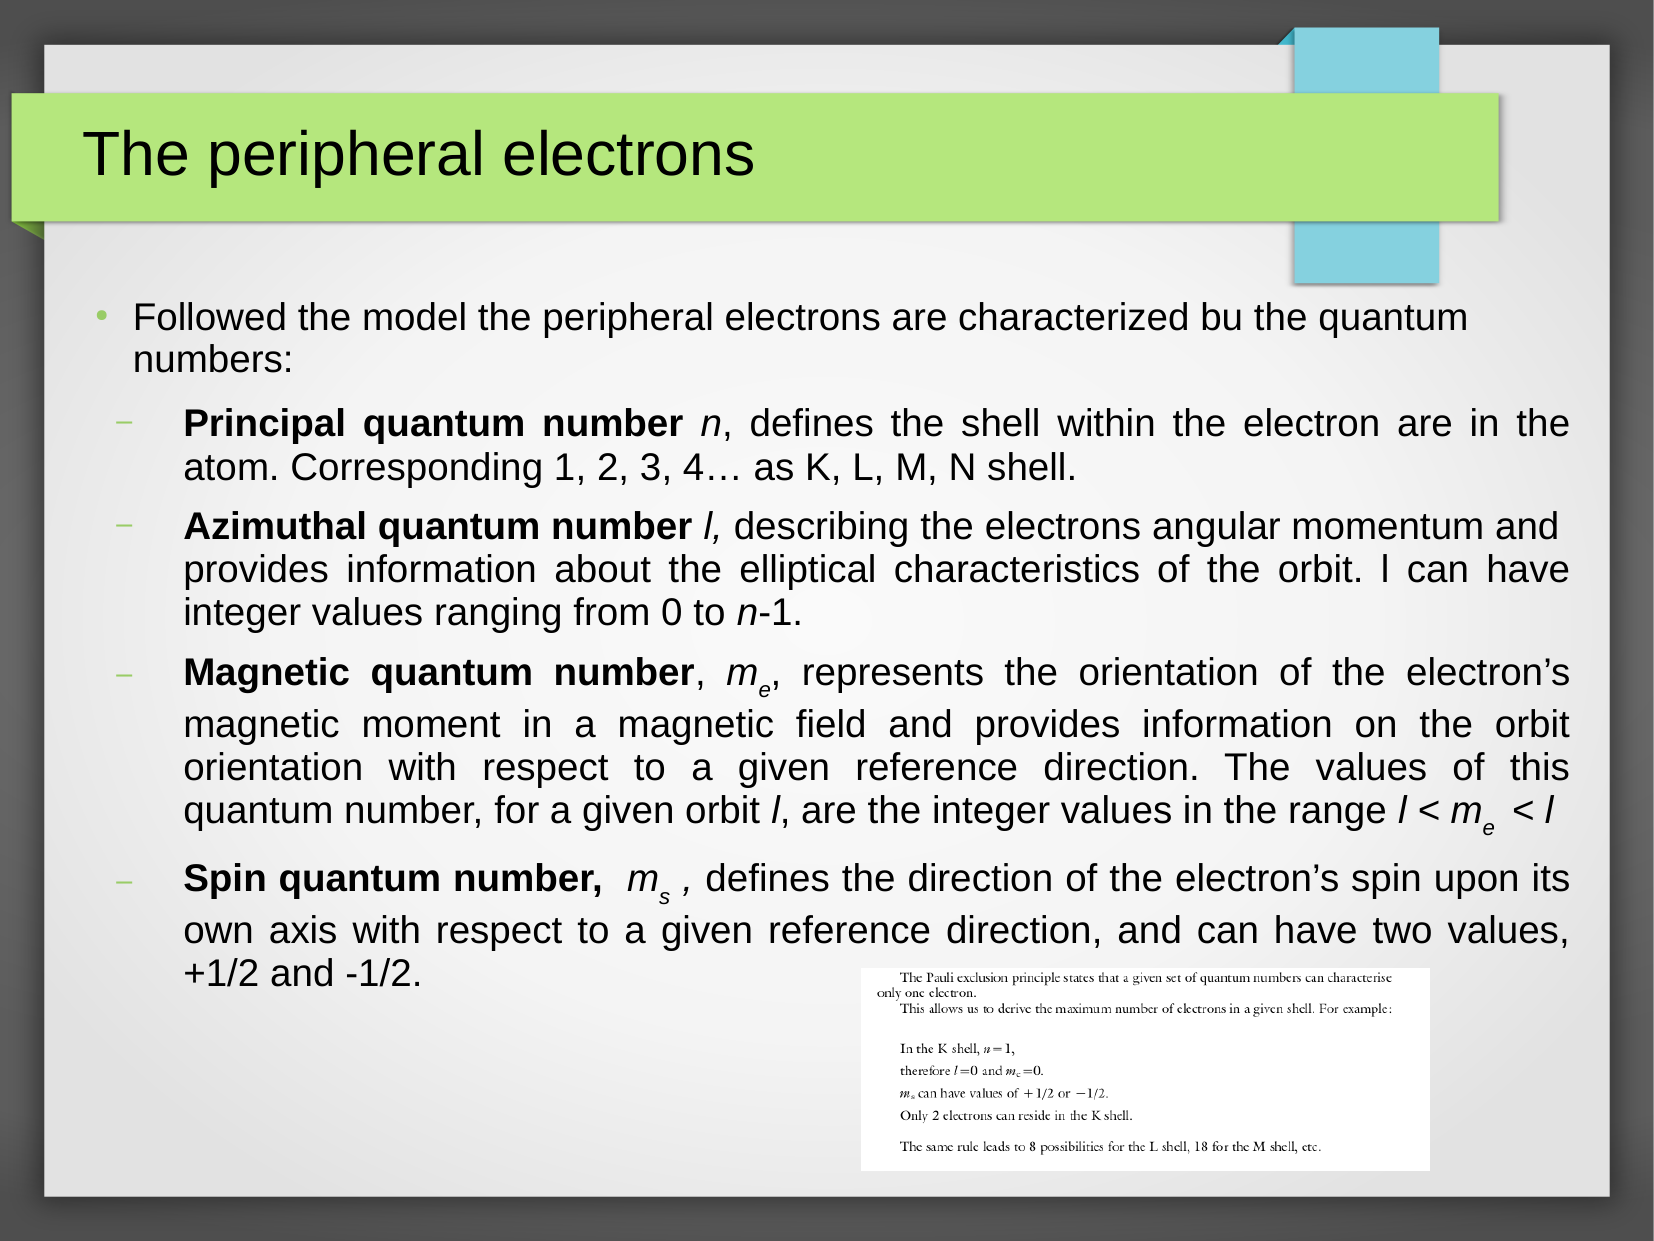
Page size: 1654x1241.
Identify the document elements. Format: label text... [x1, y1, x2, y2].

title The peripheral electrons [82, 94, 1264, 213]
picture [0, 0, 1654, 1241]
list Followed the model the peripheral electrons are characterized bu the quantum numbers: Principal quantum number n, defines the shell within the electron are in the atom. Corresponding 1, 2, 3, 4… as K, L, M, N shell. Azimuthal quantum number l, describing the electrons angular momentum and provides information about the elliptical characteristics of the orbit. l can have integer values ranging from 0 to n-1. Magnetic quantum number, me, represents the orientation of the electron’s magnetic moment in a magnetic field and provides information on the orbit orientation with respect to a given reference direction. The values of this quantum number, for a given orbit l, are the integer values in the range l < me < l Spin quantum number, ms , defines the direction of the electron’s spin upon its own axis with respect to a given reference direction, and can have two values, +1/2 and -1/2. [82, 295, 1571, 1015]
